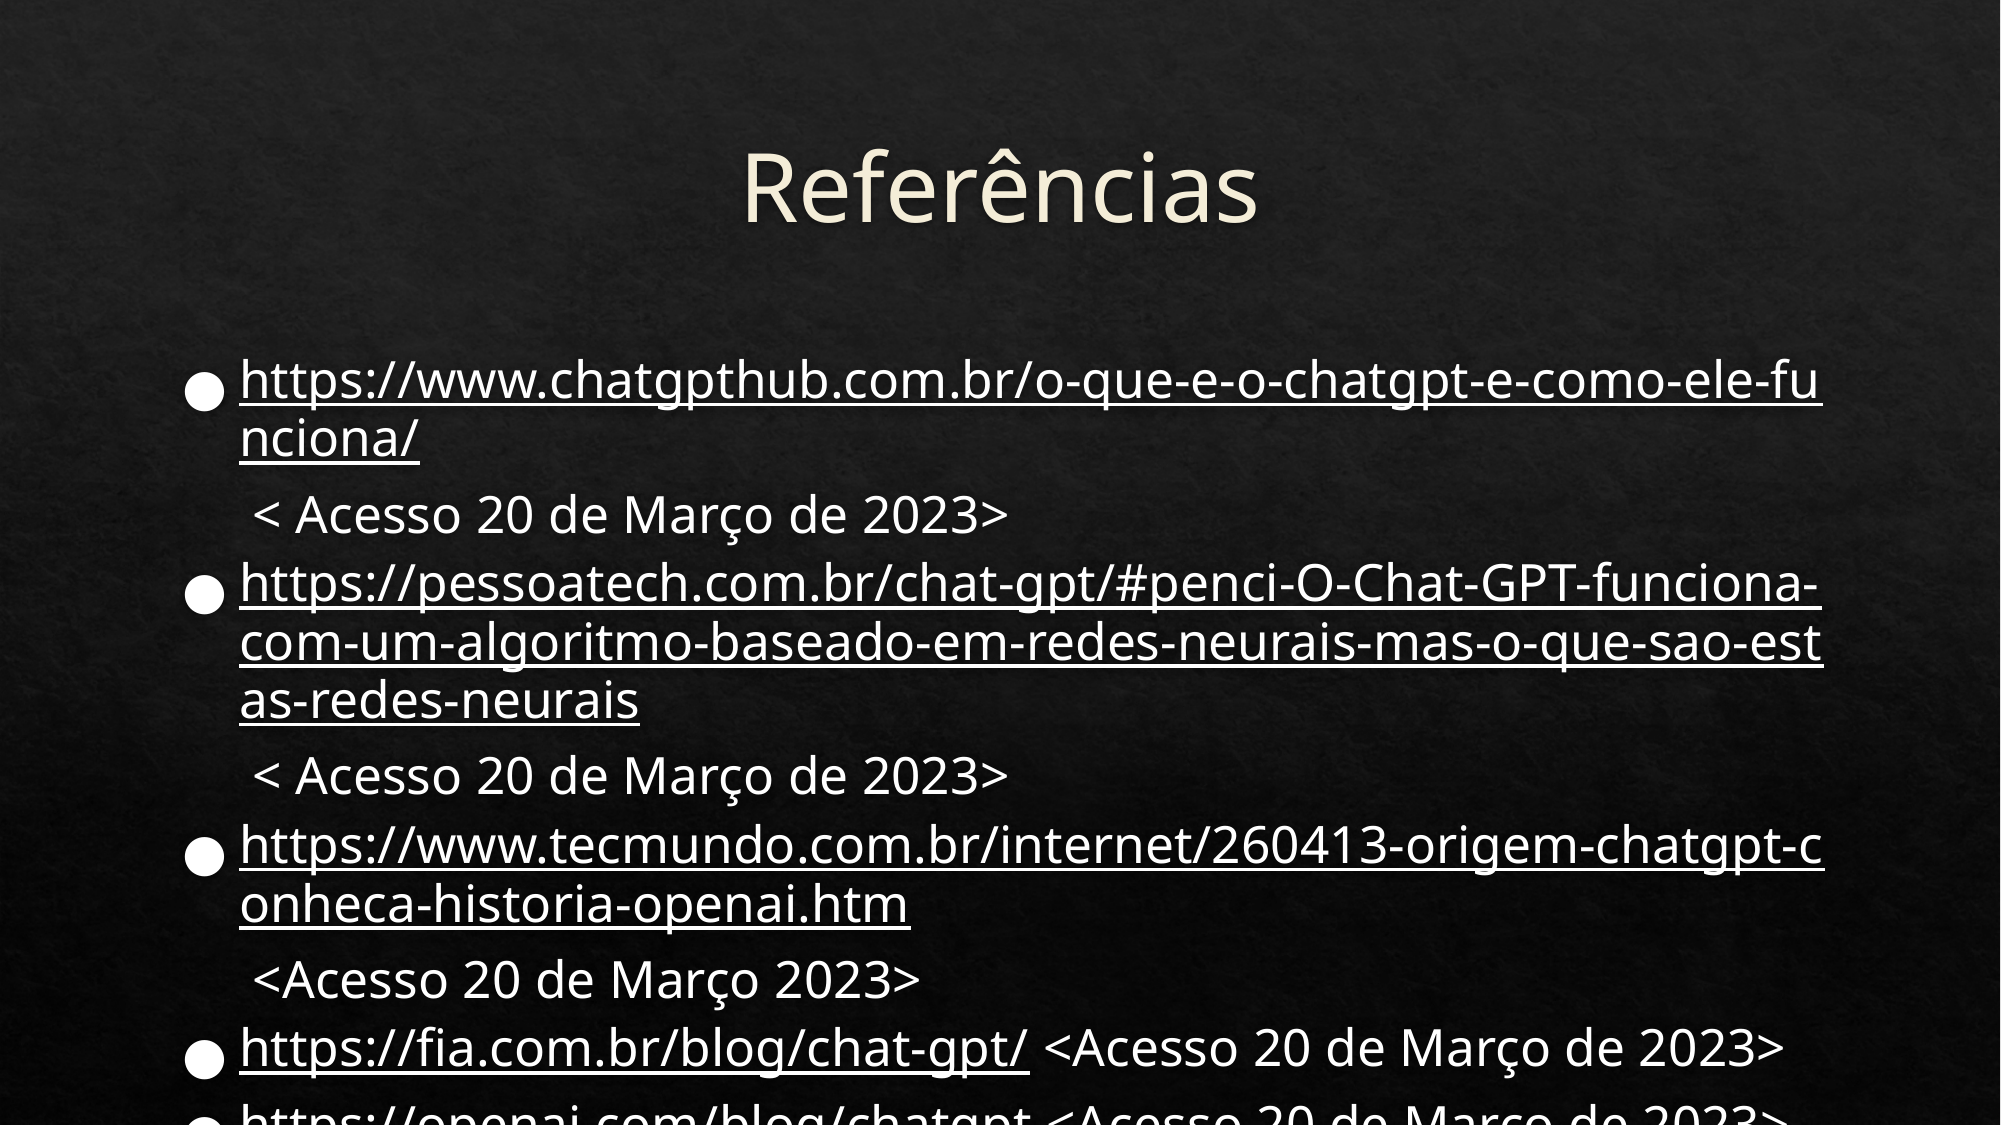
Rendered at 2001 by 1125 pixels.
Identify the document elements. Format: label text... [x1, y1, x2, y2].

picture [1576, 1119, 1590, 1125]
picture [316, 1119, 331, 1125]
picture [1087, 1111, 1096, 1125]
picture [424, 1119, 439, 1125]
picture [803, 1119, 817, 1125]
picture [1220, 1119, 1235, 1125]
picture [1368, 1119, 1381, 1125]
picture [456, 1119, 471, 1125]
picture [1337, 1119, 1351, 1125]
picture [487, 1119, 500, 1125]
picture [678, 1119, 690, 1125]
picture [0, 0, 2001, 1125]
picture [957, 1119, 971, 1125]
picture [1531, 1119, 1546, 1125]
list https://www.chatgpthub.com.br/o-que-e-o-chatgpt-e-como-ele-funciona/ < Acesso 20 de Março de 2023> https://pessoatech.com.br/chat-gpt/#penci-O-Chat-GPT-funciona-com-um-algoritmo-baseado-em-redes-neurais-mas-o-que-sao-estas-redes-neurais < Acesso 20 de Março de 2023> https://www.tecmundo.com.br/internet/260413-origem-chatgpt-conheca-historia-openai.htm <Acesso 20 de Março 2023> https://fia.com.br/blog/chat-gpt/ <Acesso 20 de Março de 2023> https://openai.com/blog/chatgpt <Acesso 20 de Março de 2023> [149, 332, 1849, 942]
picture [772, 1119, 787, 1125]
picture [1412, 1112, 1417, 1125]
title Referências [150, 88, 1850, 295]
picture [1435, 1113, 1440, 1125]
picture [1141, 1119, 1154, 1125]
picture [1608, 1119, 1621, 1125]
picture [248, 1119, 262, 1125]
picture [517, 1119, 531, 1125]
picture [1679, 1110, 1694, 1125]
picture [1293, 1110, 1308, 1125]
picture [990, 1119, 1005, 1125]
picture [728, 1119, 743, 1125]
picture [879, 1119, 893, 1125]
picture [660, 1119, 673, 1125]
picture [628, 1119, 643, 1125]
